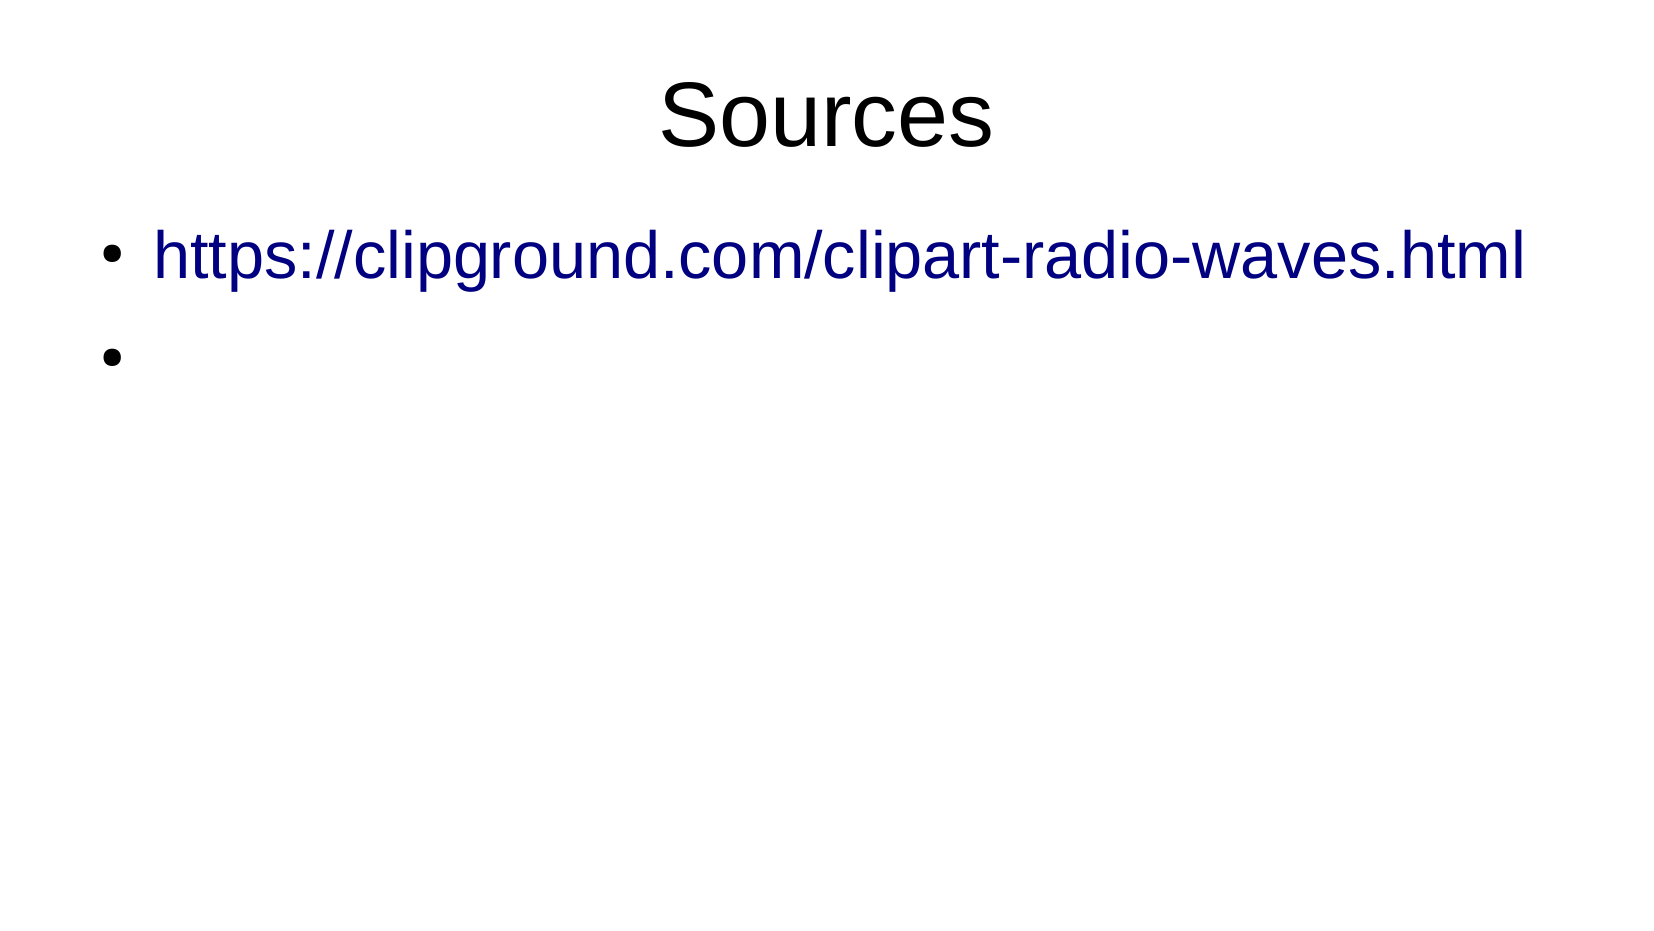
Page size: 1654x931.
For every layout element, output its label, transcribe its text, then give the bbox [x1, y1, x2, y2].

title Sources [82, 37, 1571, 193]
list https://clipground.com/clipart-radio-waves.html [82, 217, 1571, 758]
